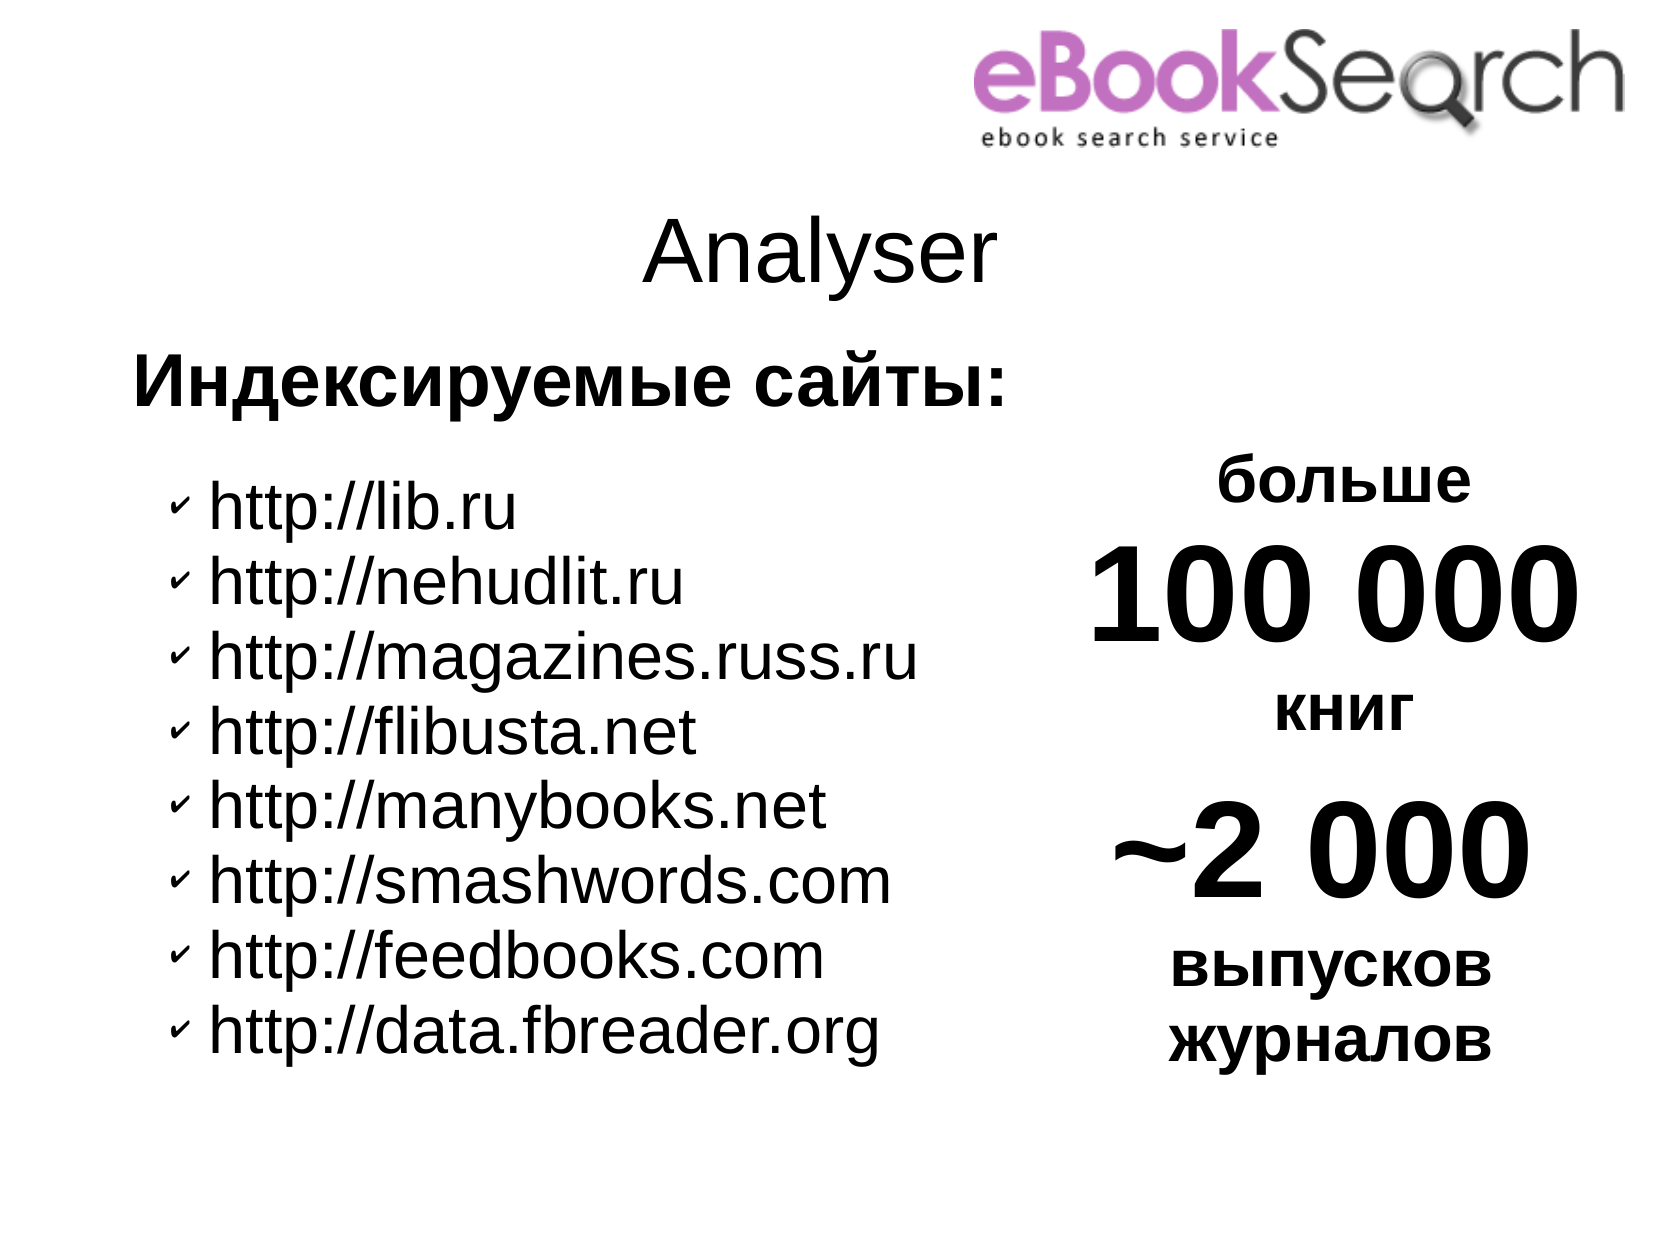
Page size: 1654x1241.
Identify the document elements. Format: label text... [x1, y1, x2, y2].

text_box http://lib.ru http://nehudlit.ru http://magazines.russ.ru http://flibusta.net http://manybooks.net http://smashwords.com http://feedbooks.com http://data.fbreader.org [155, 461, 938, 1228]
text_box Индексируемые сайты: [118, 355, 1034, 430]
text_box ~2 000 выпусков журналов [1095, 765, 1569, 1119]
picture [974, 29, 1625, 148]
title Analyser [77, 147, 1566, 355]
text_box больше 100 000 книг [1071, 434, 1618, 788]
